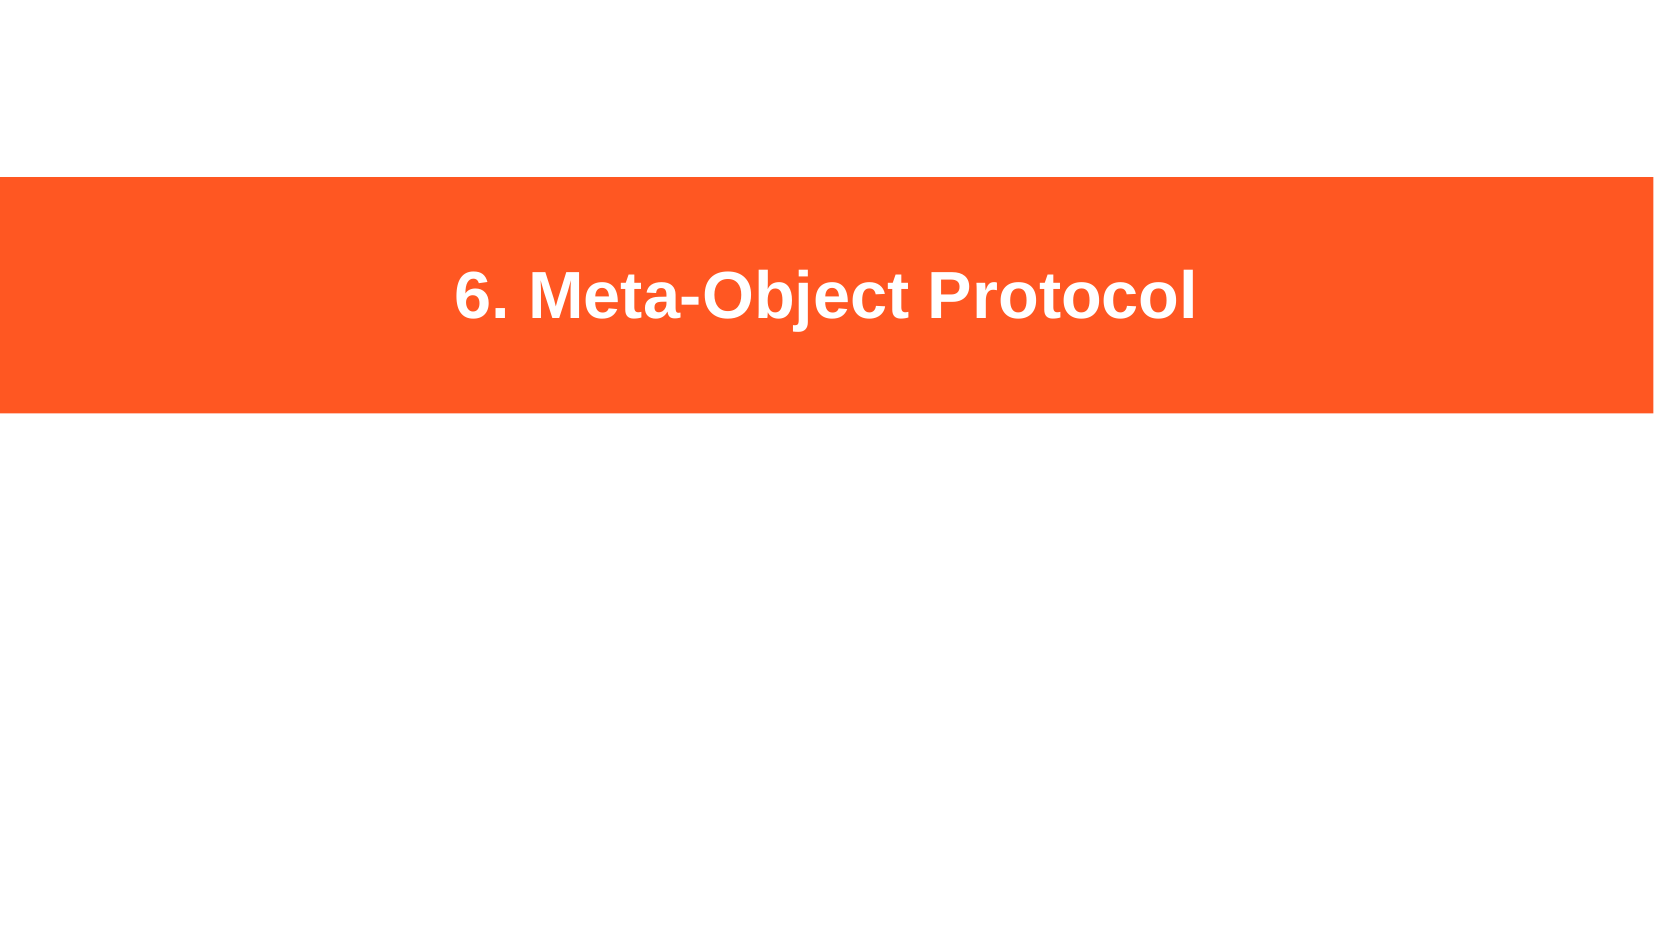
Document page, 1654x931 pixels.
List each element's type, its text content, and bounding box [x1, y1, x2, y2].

title 6. Meta-Object Protocol [0, 177, 1654, 414]
